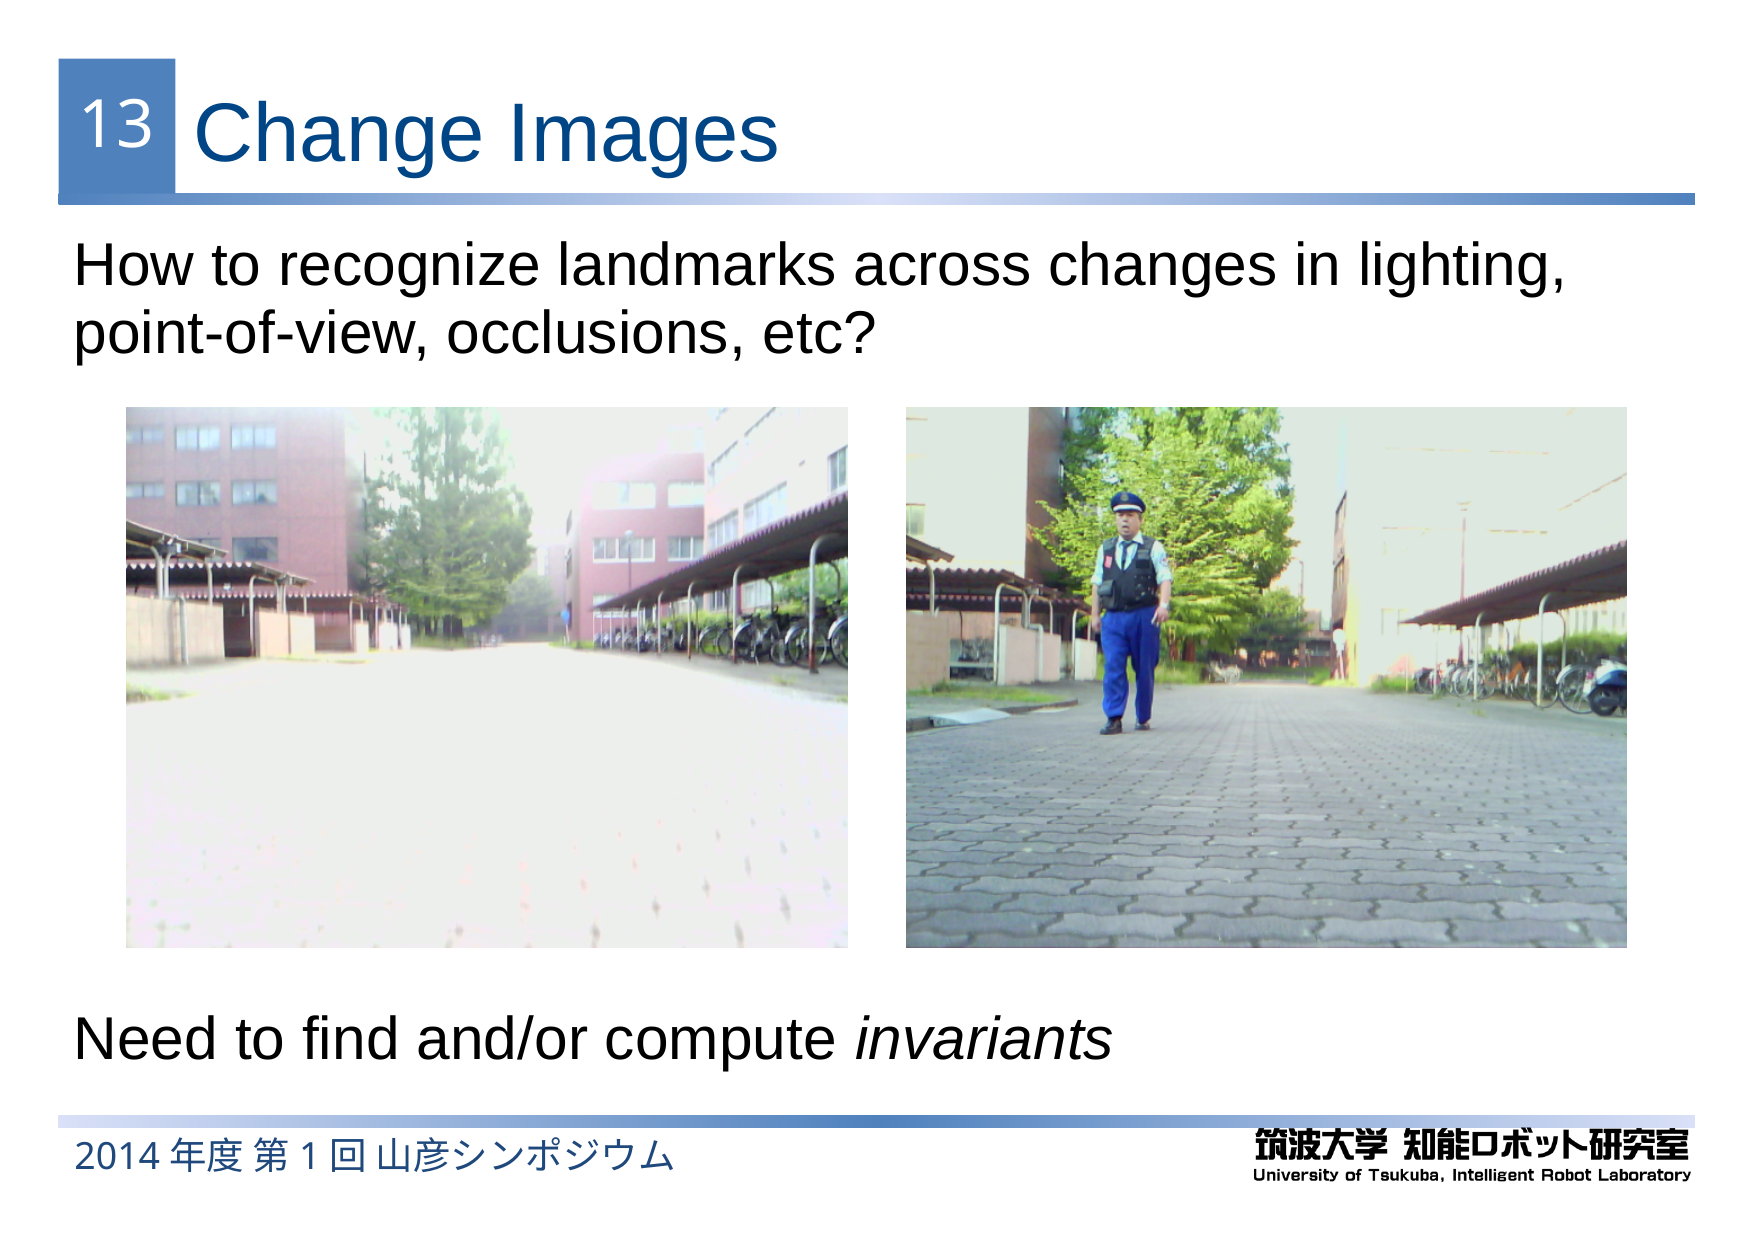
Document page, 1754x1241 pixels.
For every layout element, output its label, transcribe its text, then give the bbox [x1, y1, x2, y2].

text_box How to recognize landmarks across changes in lighting, point-of-view, occlusions, etc? [58, 223, 1696, 375]
text_box Need to find and/or compute invariants [58, 997, 1696, 1080]
title Change Images [193, 61, 1651, 205]
picture [906, 407, 1627, 948]
picture [1252, 1127, 1691, 1182]
picture [126, 407, 848, 948]
